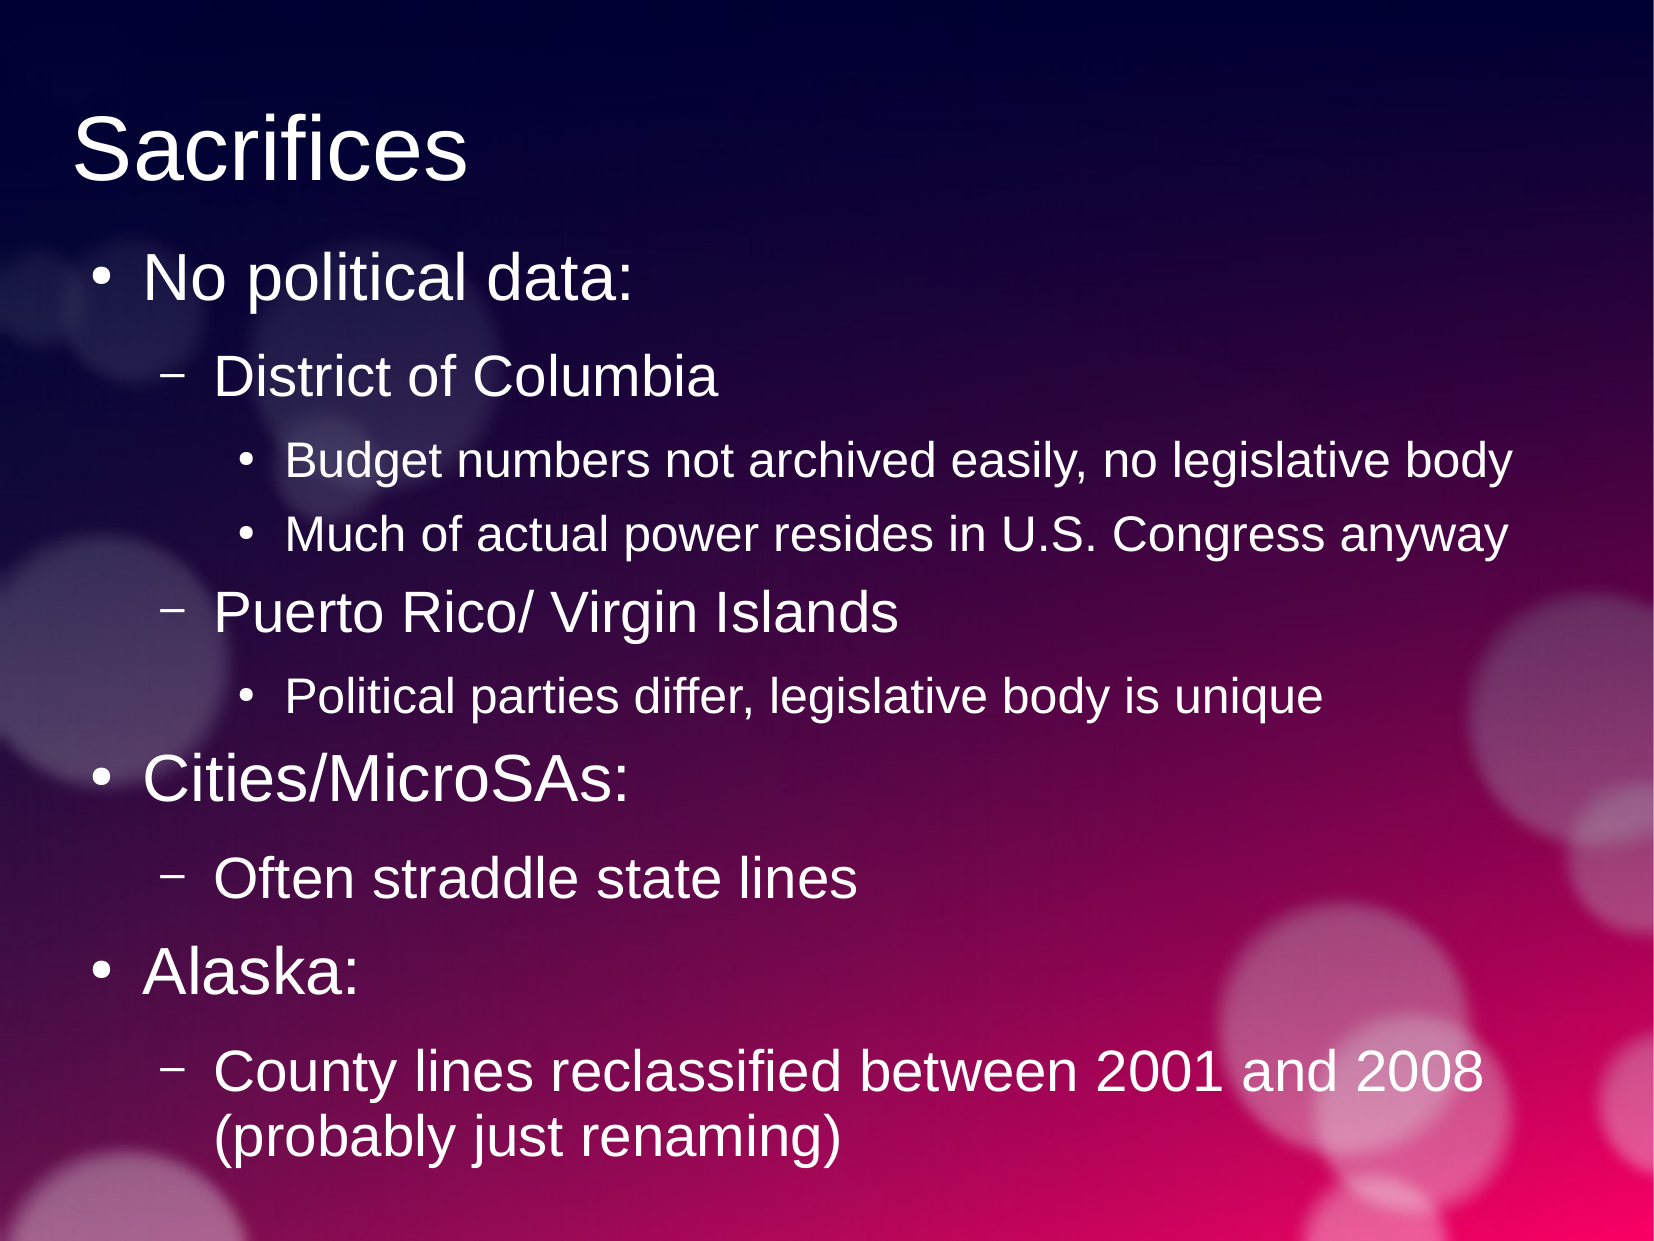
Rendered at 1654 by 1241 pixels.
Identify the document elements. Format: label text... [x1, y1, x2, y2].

picture [0, 0, 1654, 1241]
title Sacrifices [71, 45, 1561, 240]
list No political data: District of Columbia Budget numbers not archived easily, no legislative body Much of actual power resides in U.S. Congress anyway Puerto Rico/ Virgin Islands Political parties differ, legislative body is unique Cities/MicroSAs: Often straddle state lines Alaska: County lines reclassified between 2001 and 2008 (probably just renaming) [71, 240, 1561, 1171]
